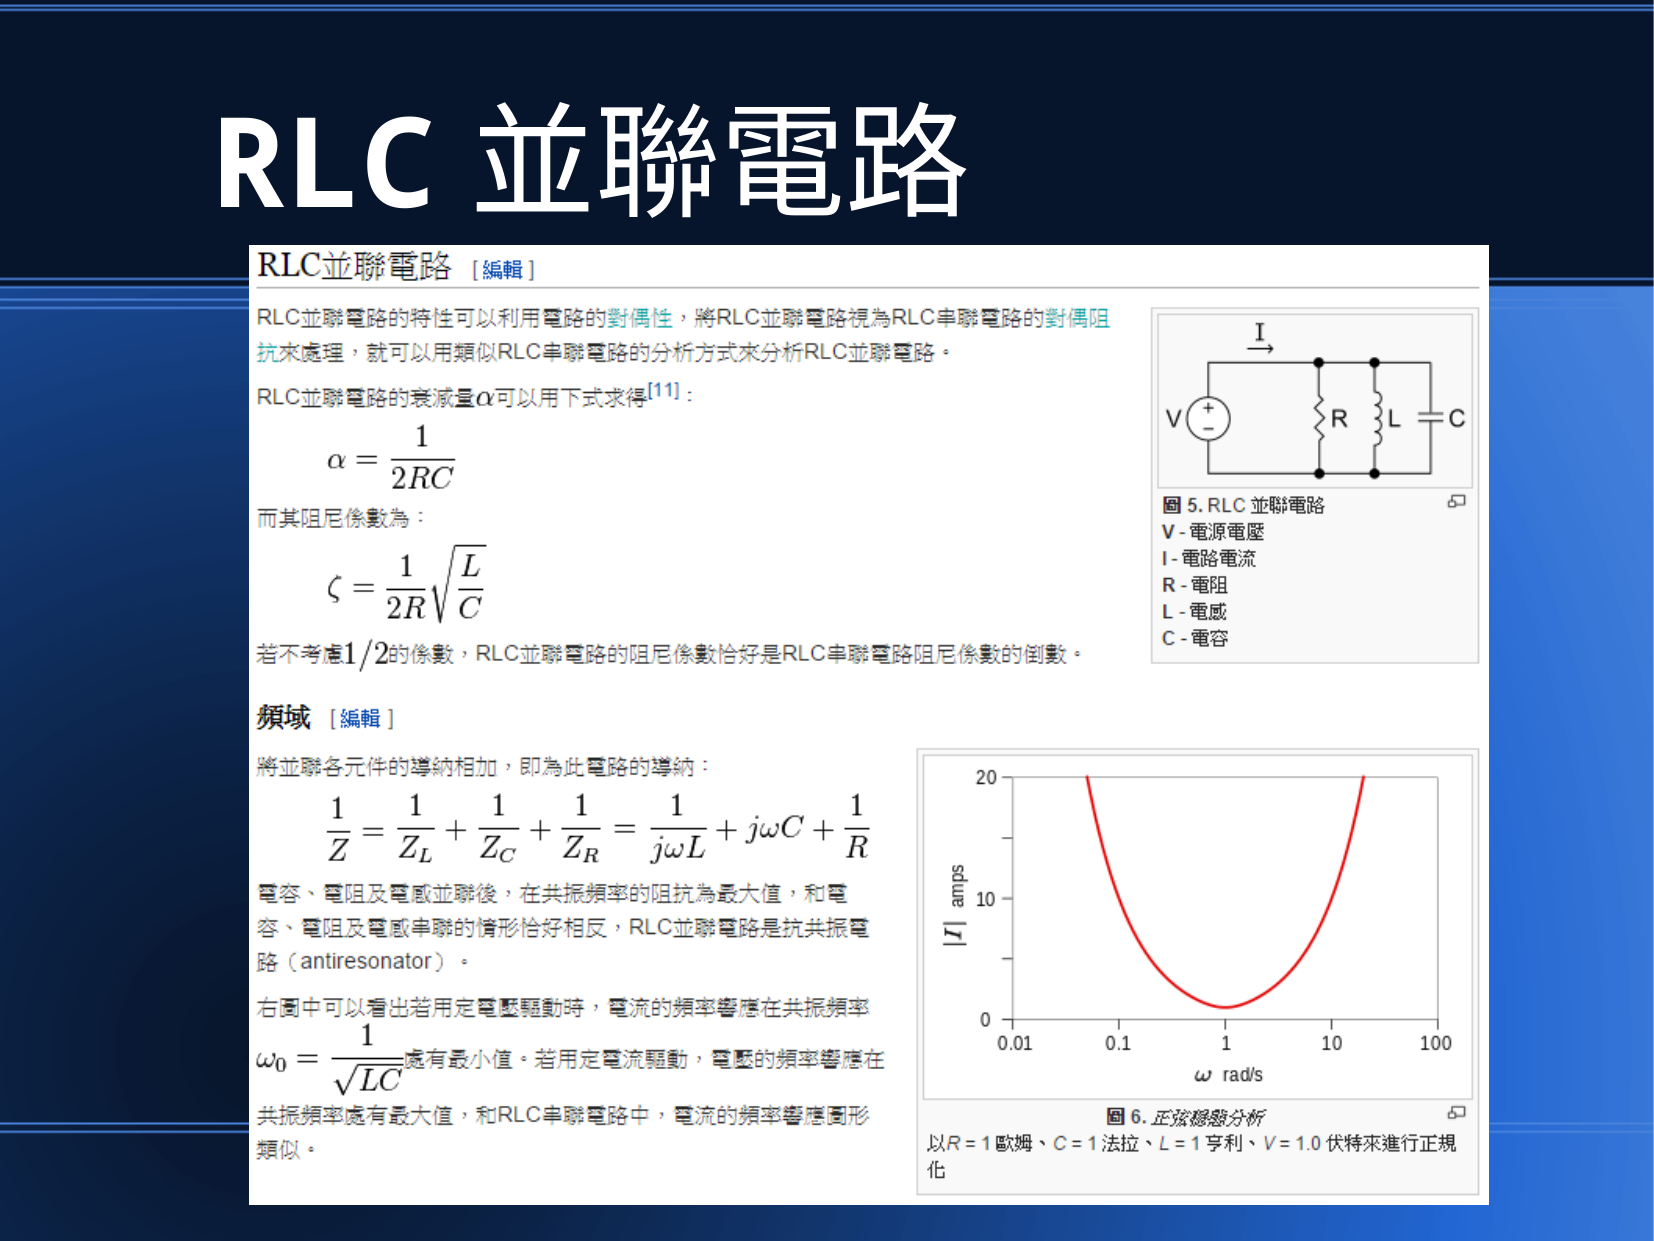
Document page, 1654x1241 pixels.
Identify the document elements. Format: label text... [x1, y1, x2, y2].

picture [0, 0, 1654, 1241]
title RLC並聯電路 [82, 49, 1099, 257]
